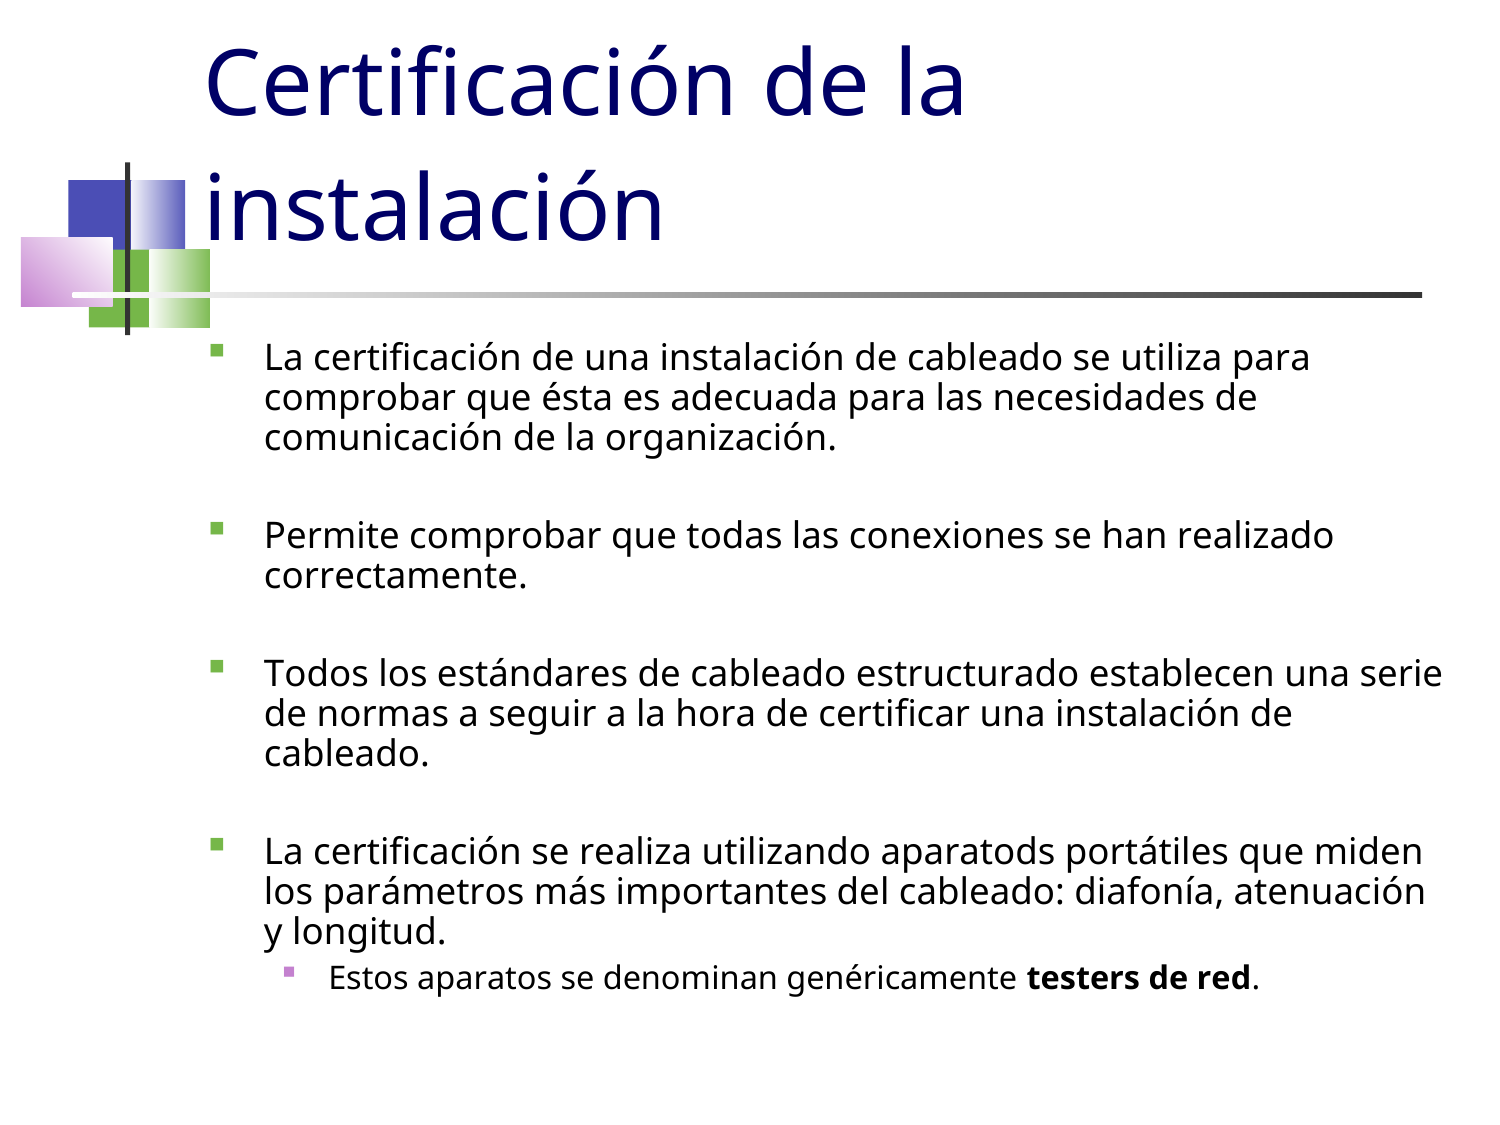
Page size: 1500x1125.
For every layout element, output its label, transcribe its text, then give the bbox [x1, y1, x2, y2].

title Certificación de la instalación [188, 35, 1468, 276]
list La certificación de una instalación de cableado se utiliza para comprobar que ésta es adecuada para las necesidades de comunicación de la organización. Permite comprobar que todas las conexiones se han realizado correctamente. Todos los estándares de cableado estructurado establecen una serie de normas a seguir a la hora de certificar una instalación de cableado. La certificación se realiza utilizando aparatods portátiles que miden los parámetros más importantes del cableado: diafonía, atenuación y longitud. Estos aparatos se denominan genéricamente testers de red. [193, 331, 1469, 1007]
